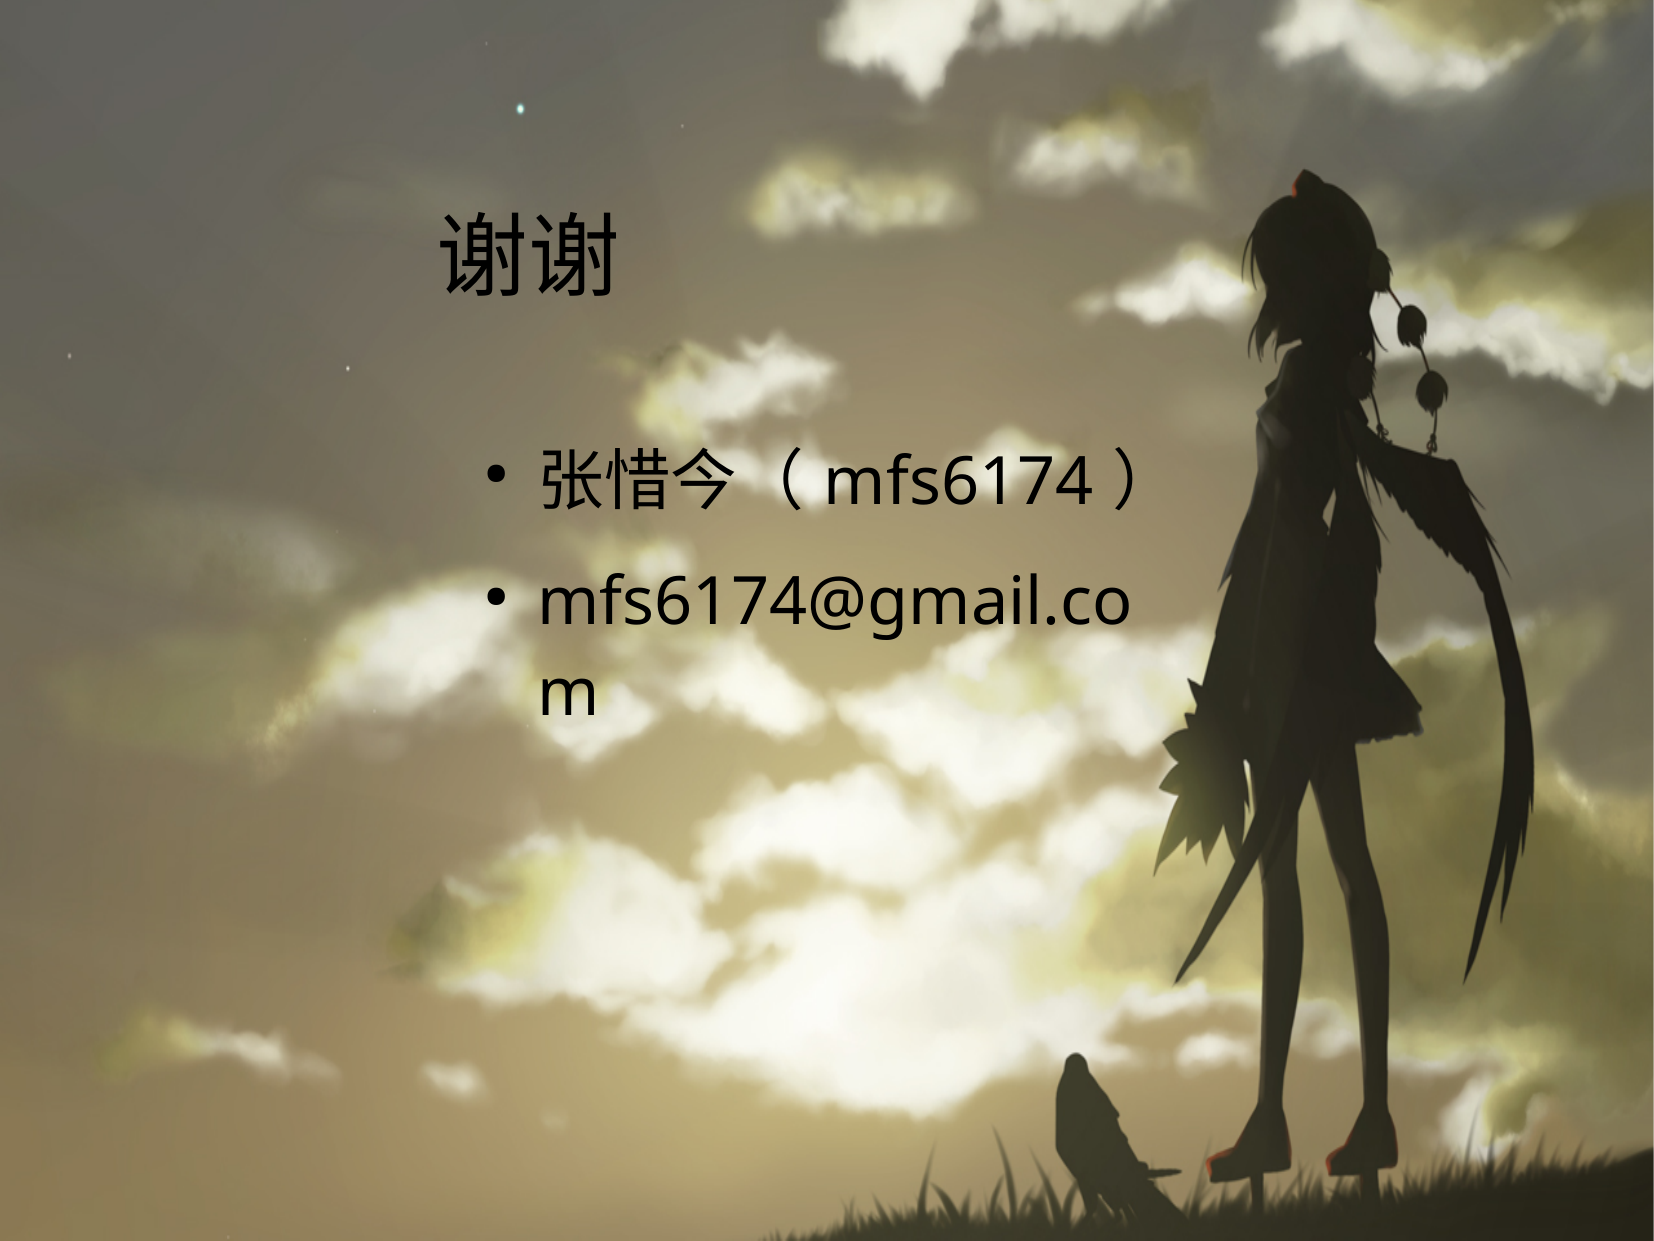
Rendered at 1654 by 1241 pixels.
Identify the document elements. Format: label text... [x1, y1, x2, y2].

title 谢谢 [82, 56, 975, 443]
picture [0, 0, 1654, 1241]
list 张惜今（mfs6174） mfs6174@gmail.com [466, 426, 1182, 798]
